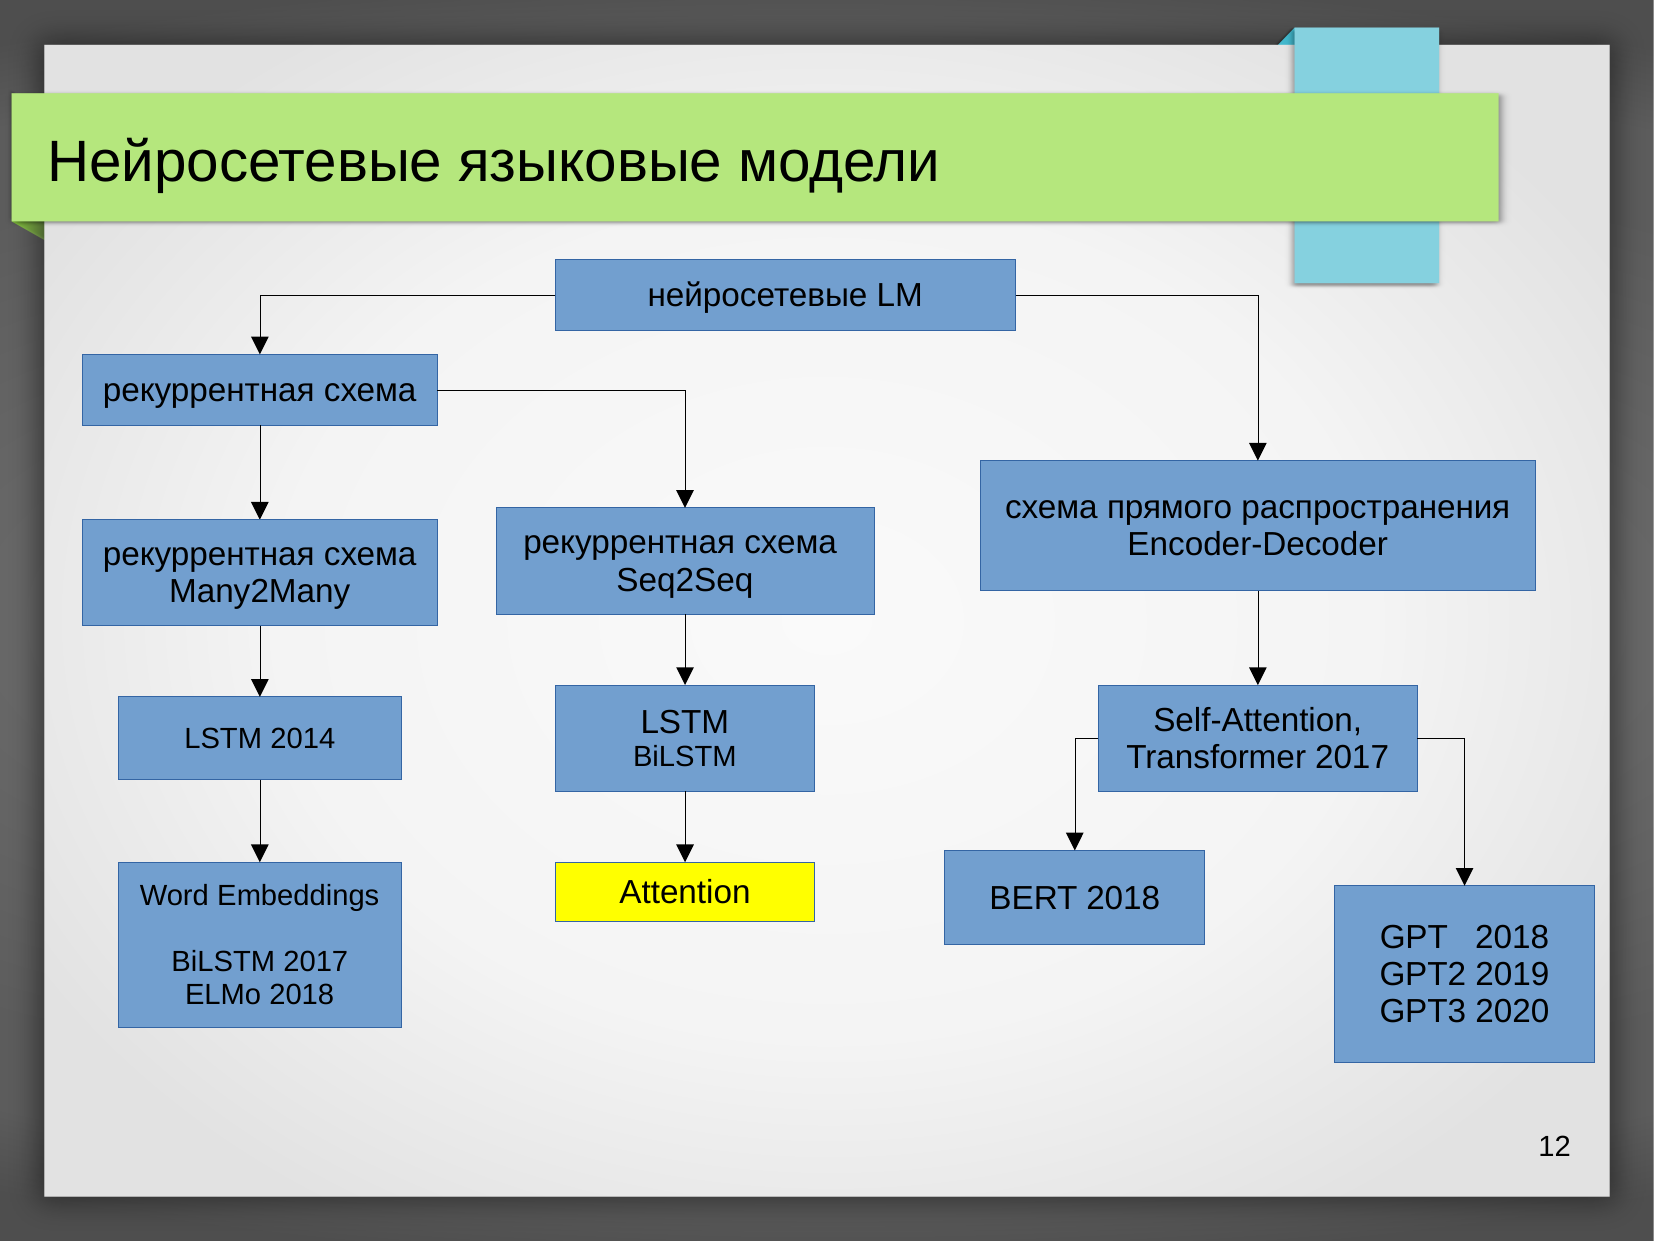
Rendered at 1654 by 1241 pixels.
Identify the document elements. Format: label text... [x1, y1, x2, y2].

text_box LSTM 2014 [118, 696, 402, 780]
text_box схема прямого распространения Encoder-Decoder [980, 460, 1536, 591]
text_box LSTM BiLSTM [555, 685, 815, 792]
text_box Self-Attention, Transformer 2017 [1098, 685, 1418, 792]
picture [0, 0, 1654, 1241]
text_box рекуррентная схема Many2Many [82, 519, 438, 626]
title Нейросетевые языковые модели [47, 121, 1241, 201]
text_box Word Embeddings BiLSTM 2017 ELMo 2018 [118, 862, 402, 1028]
text_box Attention [555, 862, 815, 922]
text_box BERT 2018 [944, 850, 1205, 945]
text_box GPT 2018 GPT2 2019 GPT3 2020 [1334, 885, 1595, 1063]
text_box рекуррентная схема Seq2Seq [496, 507, 875, 615]
text_box нейросетевые LM [555, 259, 1016, 331]
text_box рекуррентная схема [82, 354, 438, 426]
